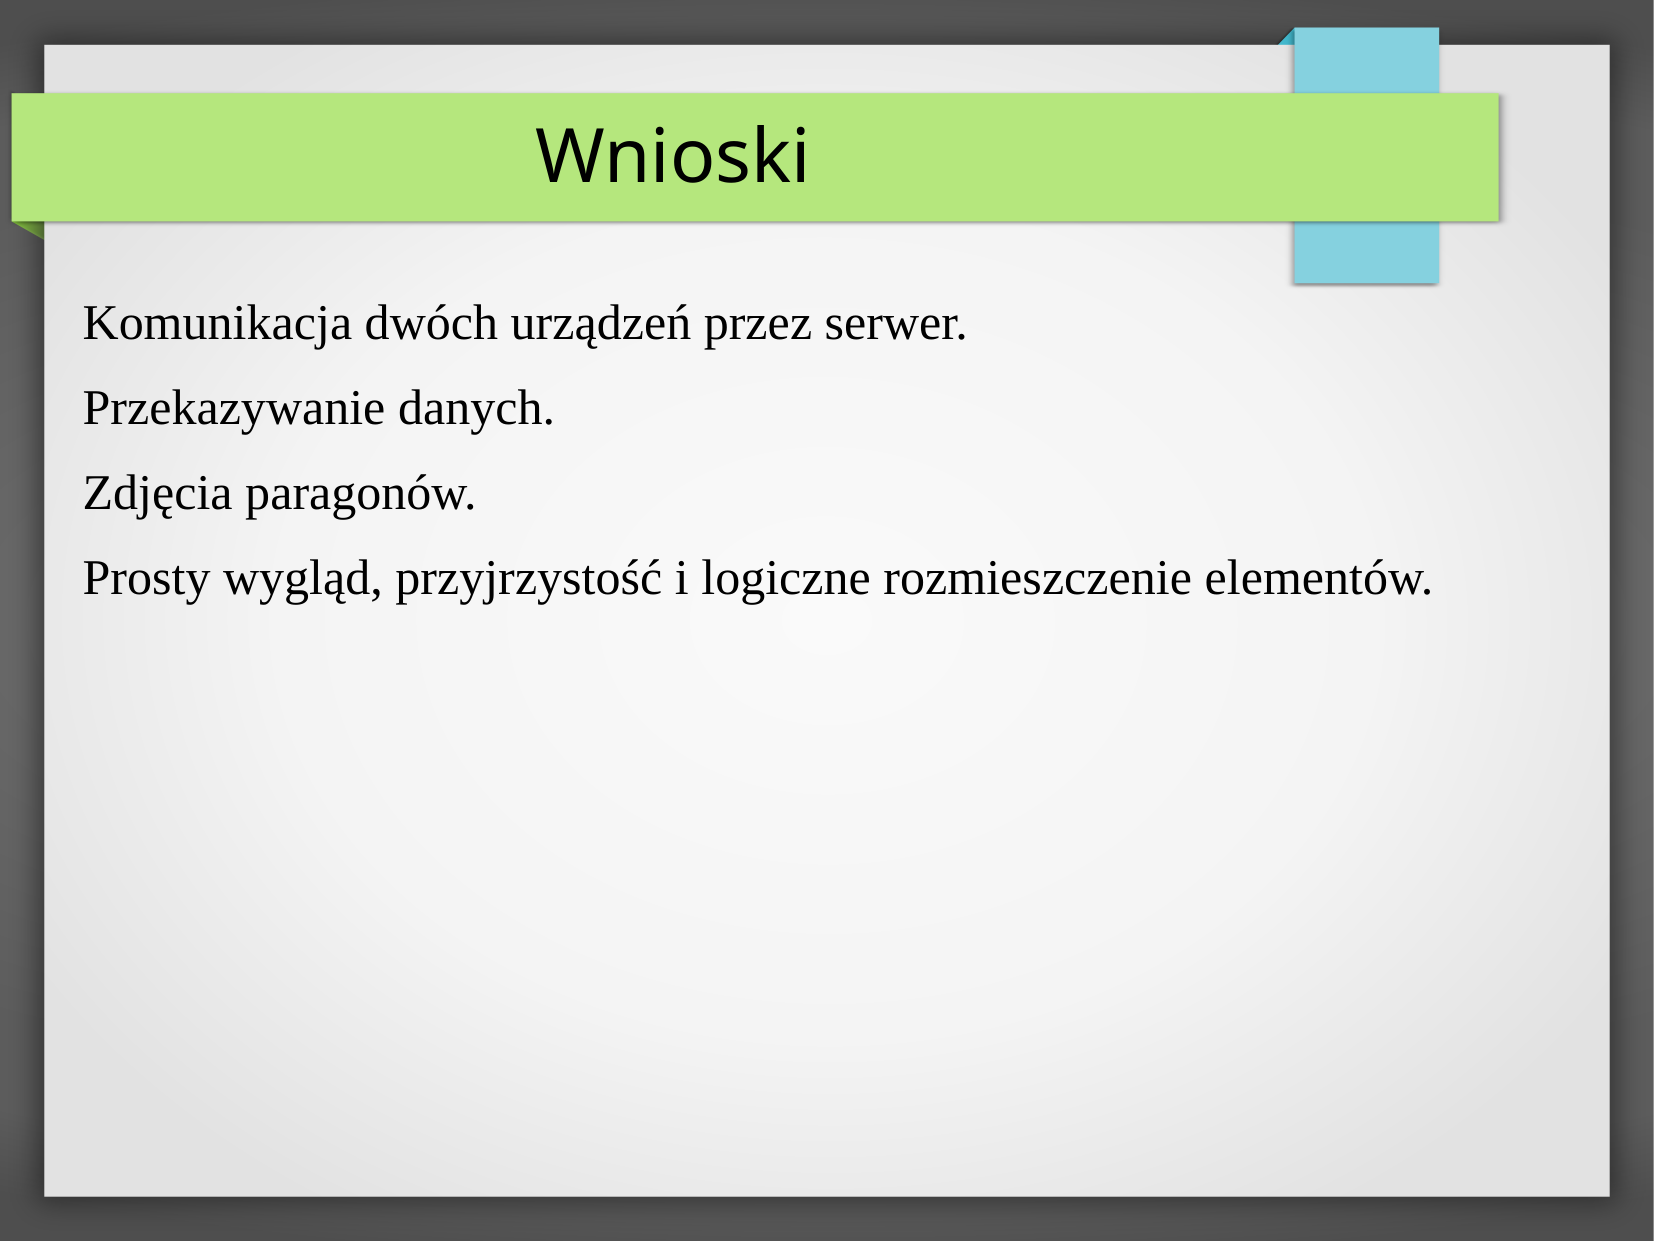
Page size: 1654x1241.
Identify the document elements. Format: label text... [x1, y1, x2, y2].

title Wnioski [82, 94, 1264, 213]
list Komunikacja dwóch urządzeń przez serwer. Przekazywanie danych. Zdjęcia paragonów. Prosty wygląd, przyjrzystość i logiczne rozmieszczenie elementów. [82, 295, 1571, 1015]
picture [0, 0, 1654, 1241]
